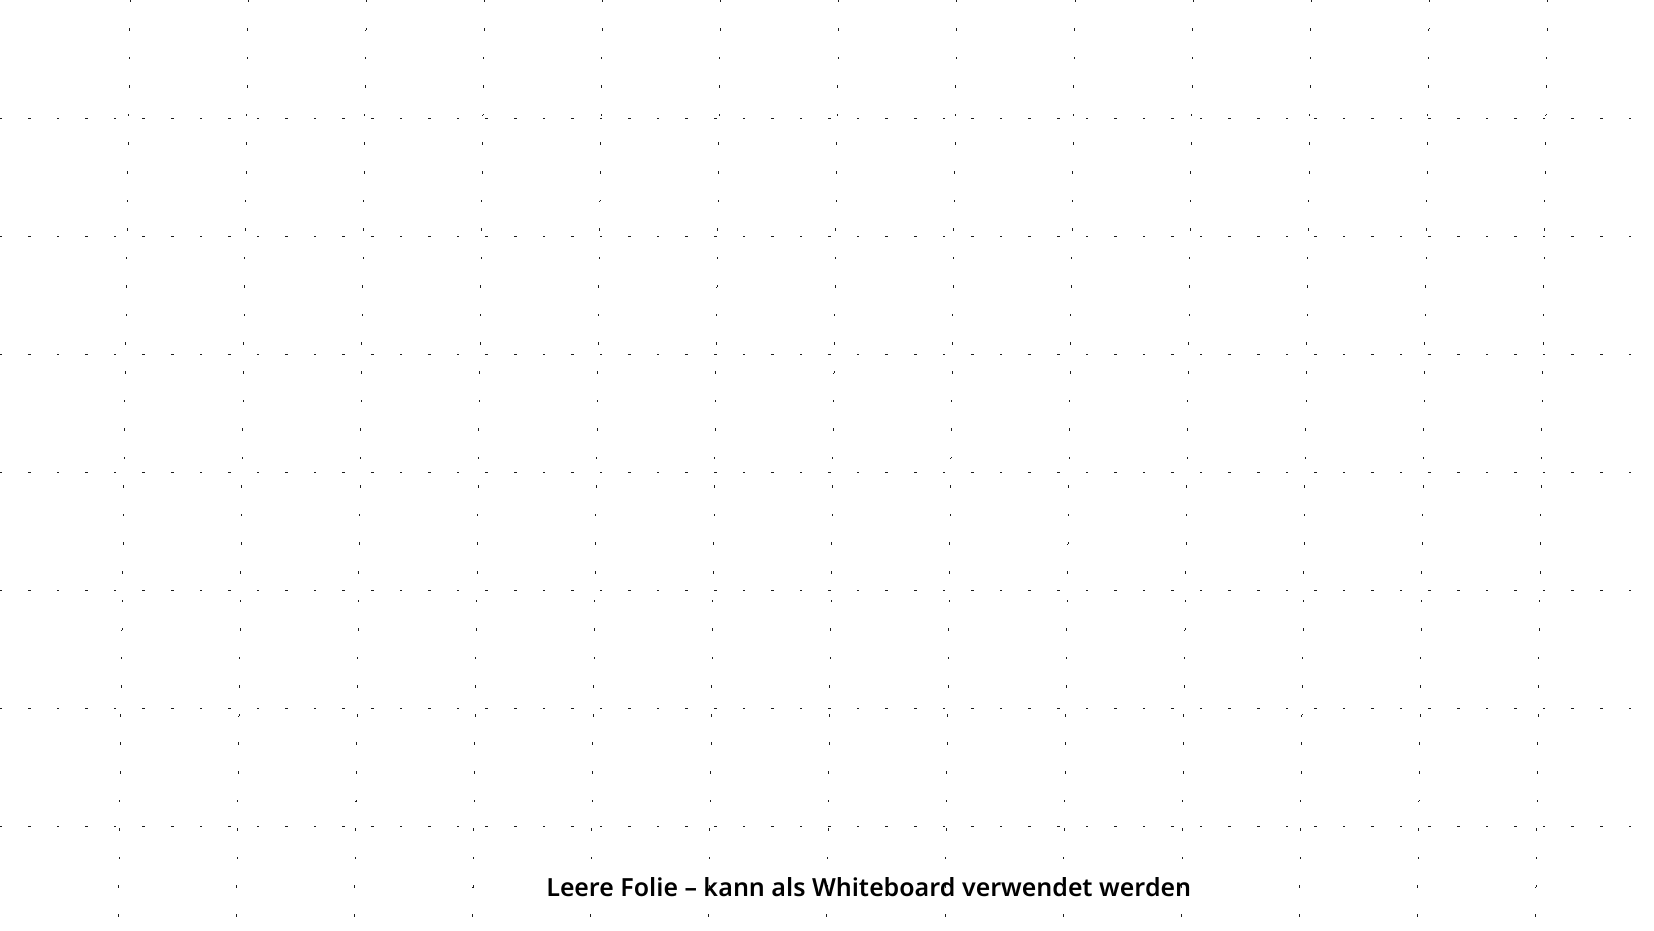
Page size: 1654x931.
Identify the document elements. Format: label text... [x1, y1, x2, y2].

text_box Leere Folie – kann als Whiteboard verwendet werden [531, 862, 1217, 907]
